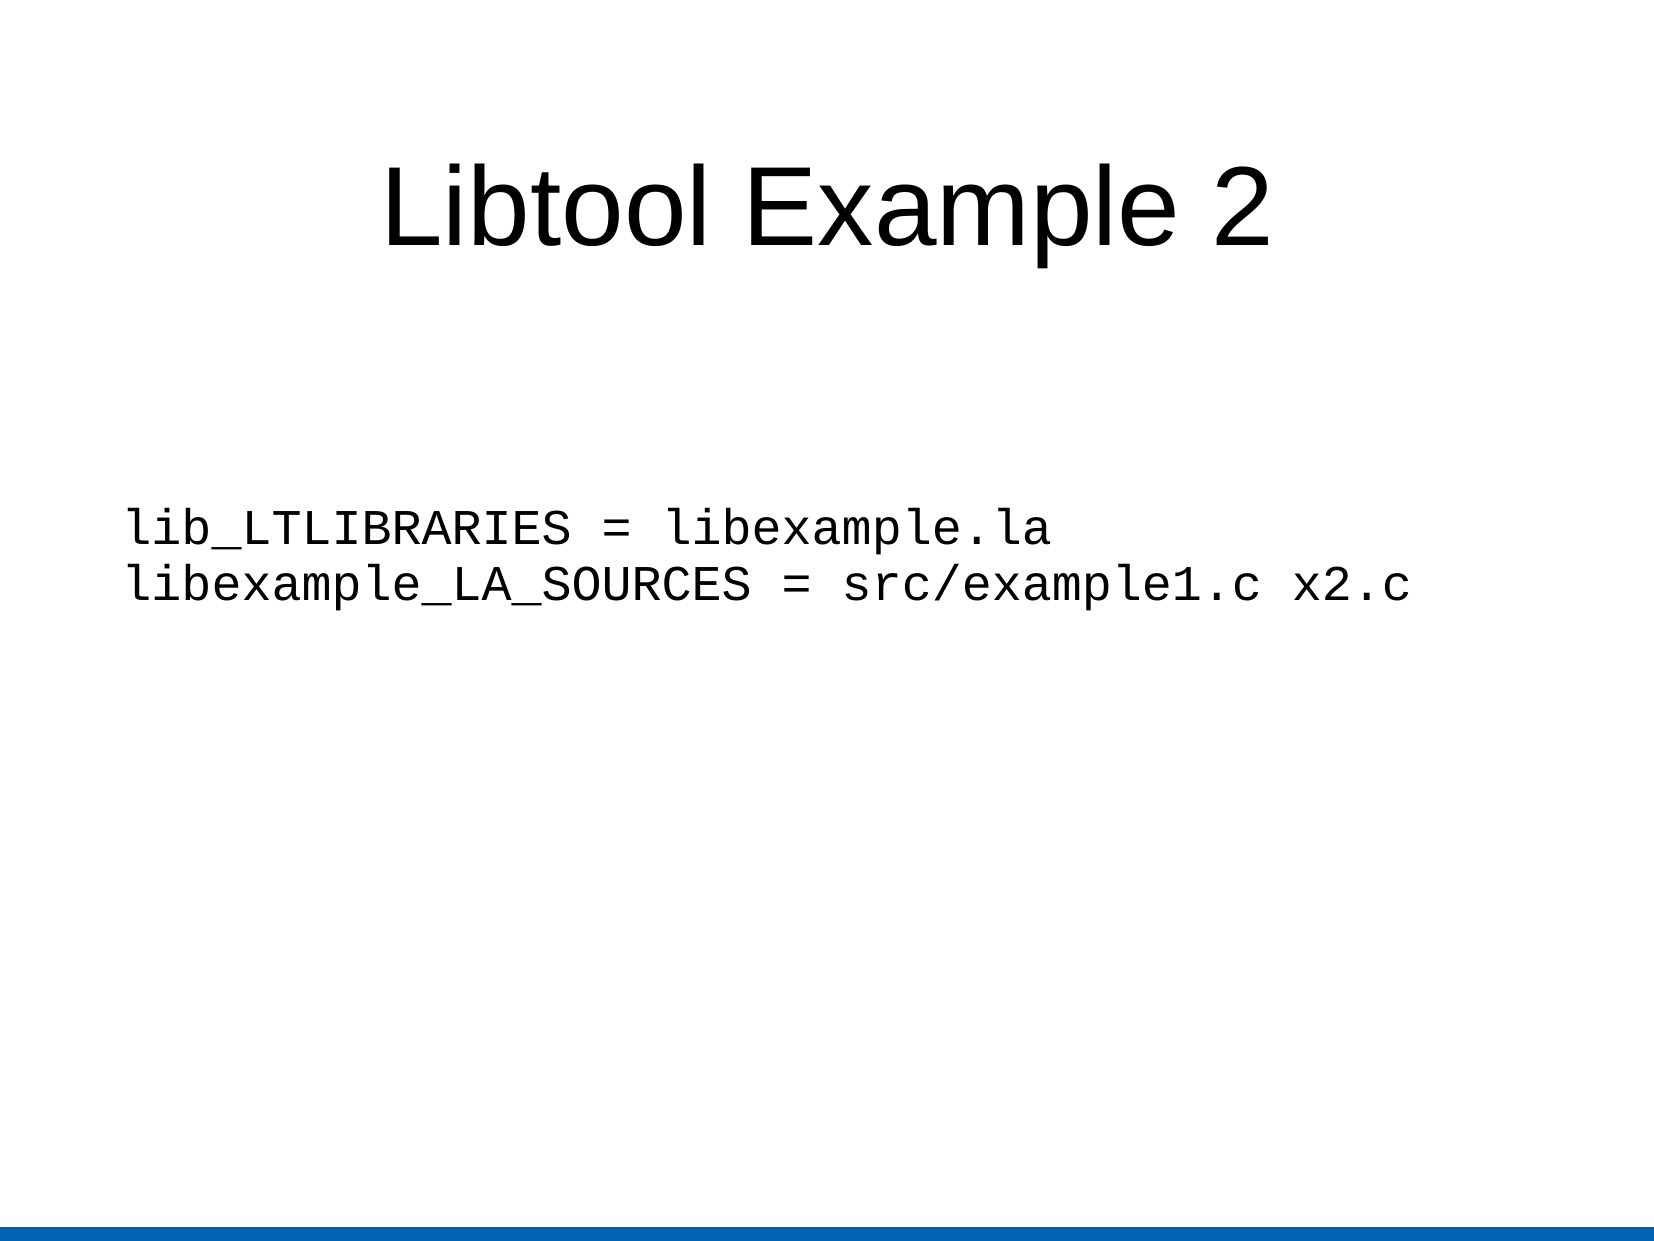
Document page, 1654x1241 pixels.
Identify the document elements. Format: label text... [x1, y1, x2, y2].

title Libtool Example 2 [121, 102, 1533, 311]
subtitle lib_LTLIBRARIES = libexample.la libexample_LA_SOURCES = src/example1.c x2.c [121, 344, 1533, 1127]
